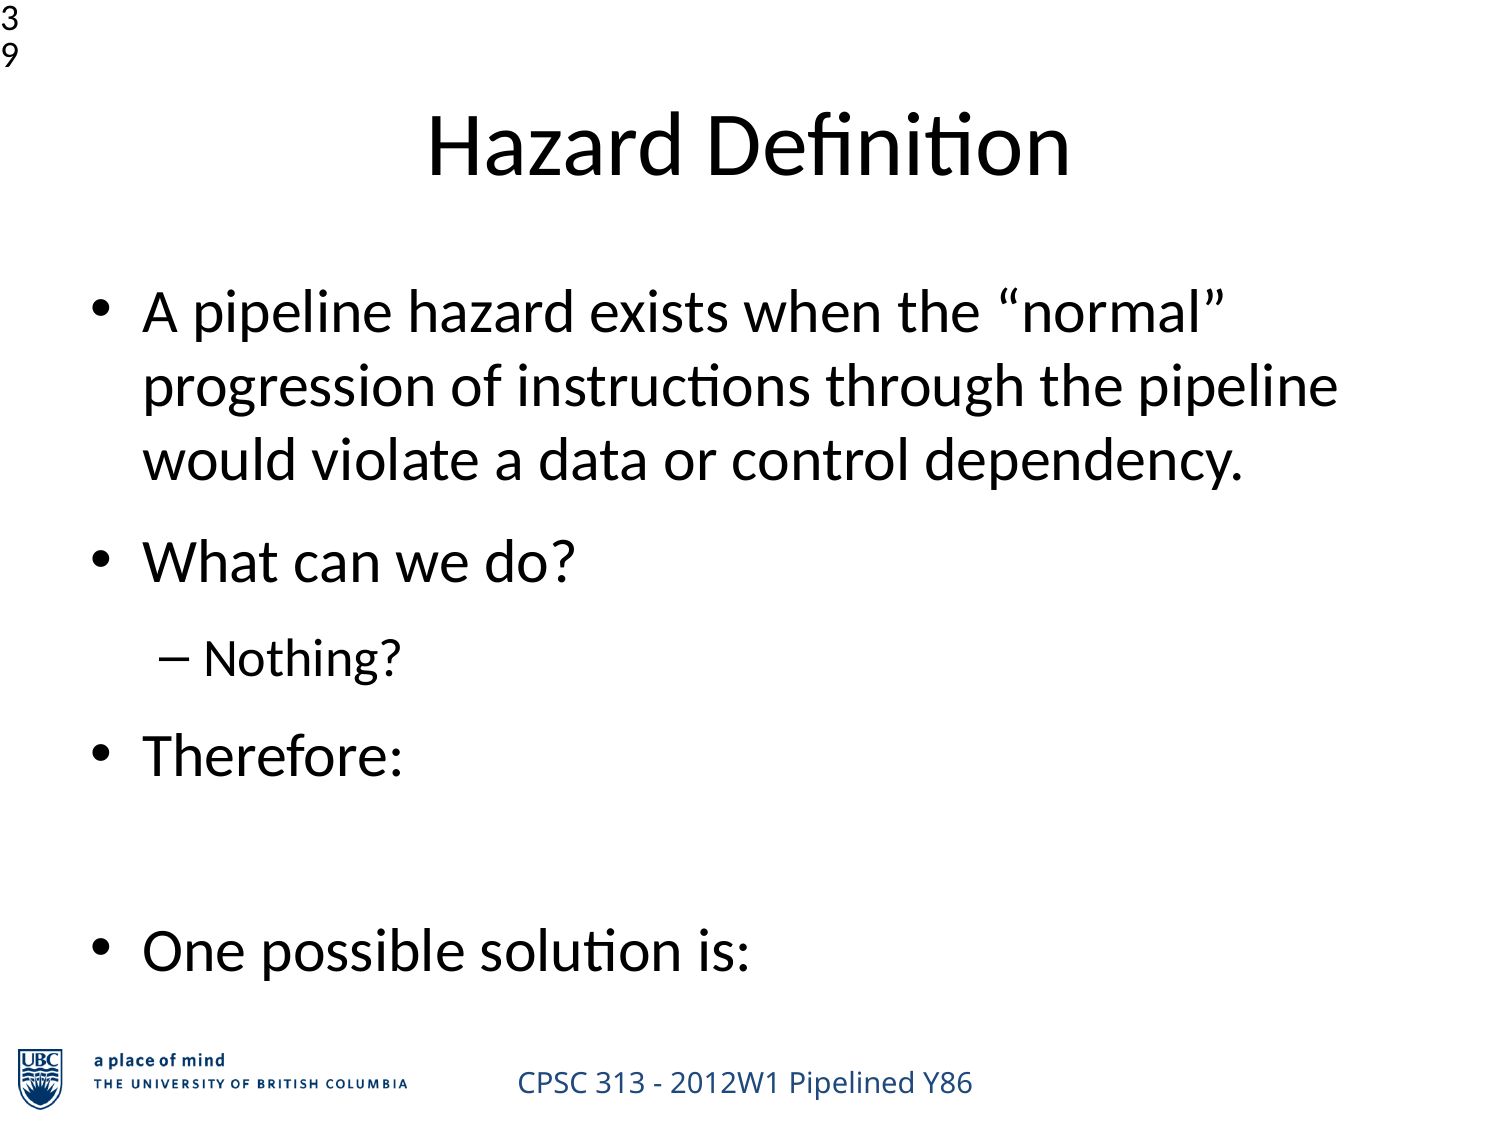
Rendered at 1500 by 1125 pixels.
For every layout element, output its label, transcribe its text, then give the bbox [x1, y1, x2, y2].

title Hazard Definition [75, 45, 1425, 233]
list A pipeline hazard exists when the “normal” progression of instructions through the pipeline would violate a data or control dependency. What can we do? Nothing? Therefore: One possible solution is: [75, 262, 1425, 1005]
picture [18, 1049, 407, 1110]
